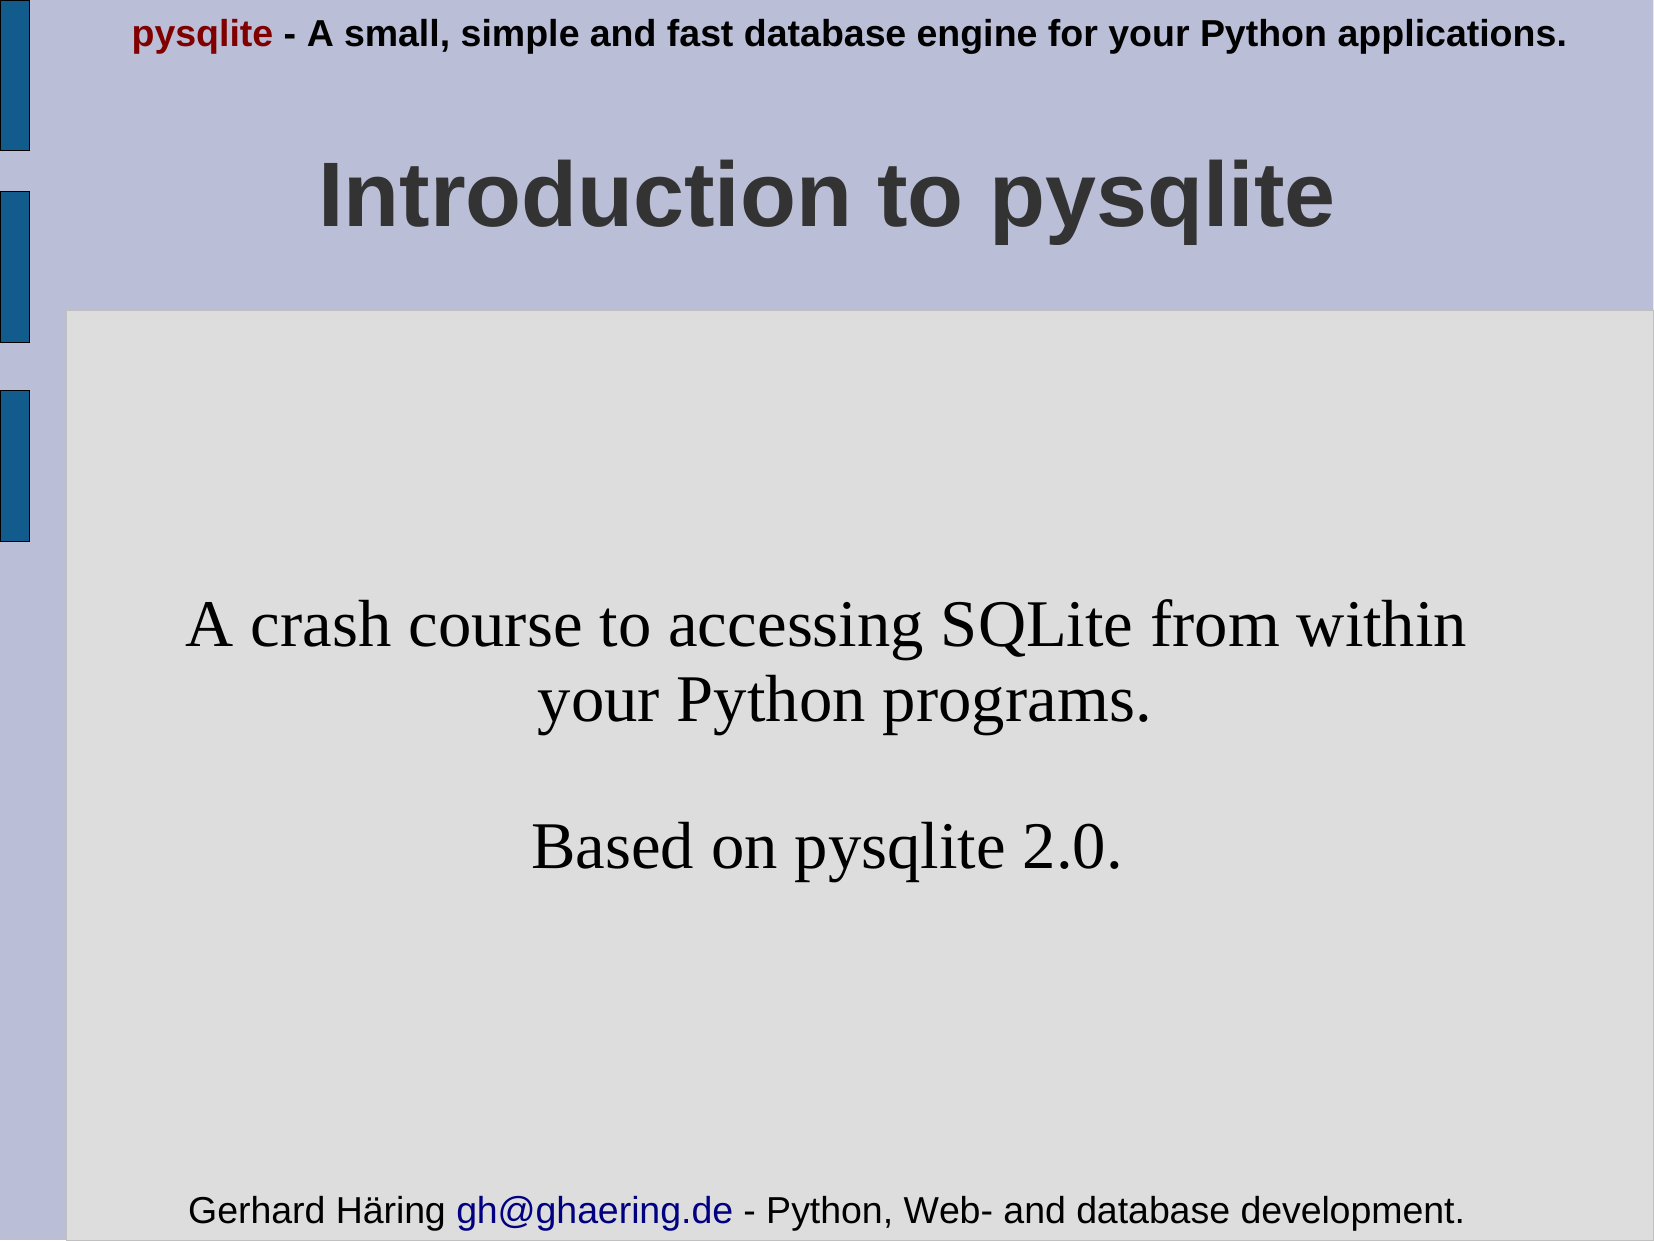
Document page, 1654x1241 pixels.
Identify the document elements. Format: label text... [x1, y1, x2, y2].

subtitle A crash course to accessing SQLite from within your Python programs. Based on pysqlite 2.0. [121, 326, 1534, 1145]
title Introduction to pysqlite [121, 91, 1534, 299]
